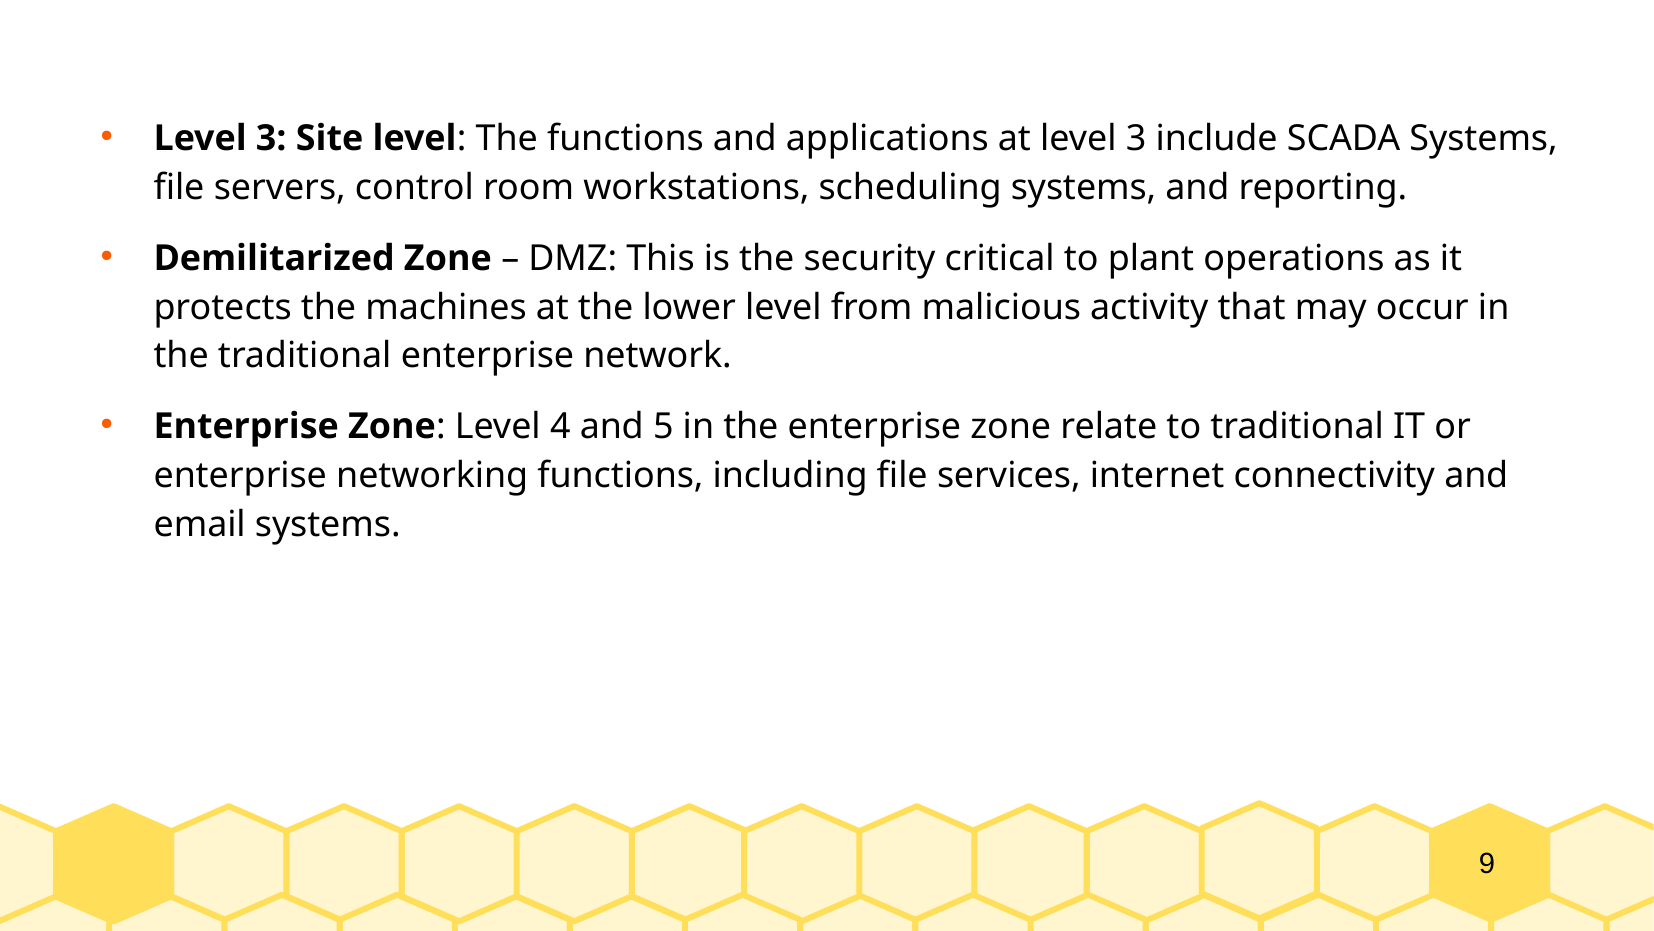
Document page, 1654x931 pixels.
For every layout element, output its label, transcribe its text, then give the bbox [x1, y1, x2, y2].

list Level 3: Site level: The functions and applications at level 3 include SCADA Systems, file servers, control room workstations, scheduling systems, and reporting. Demilitarized Zone – DMZ: This is the security critical to plant operations as it protects the machines at the lower level from malicious activity that may occur in the traditional enterprise network. Enterprise Zone: Level 4 and 5 in the enterprise zone relate to traditional IT or enterprise networking functions, including file services, internet connectivity and email systems. [82, 112, 1571, 826]
